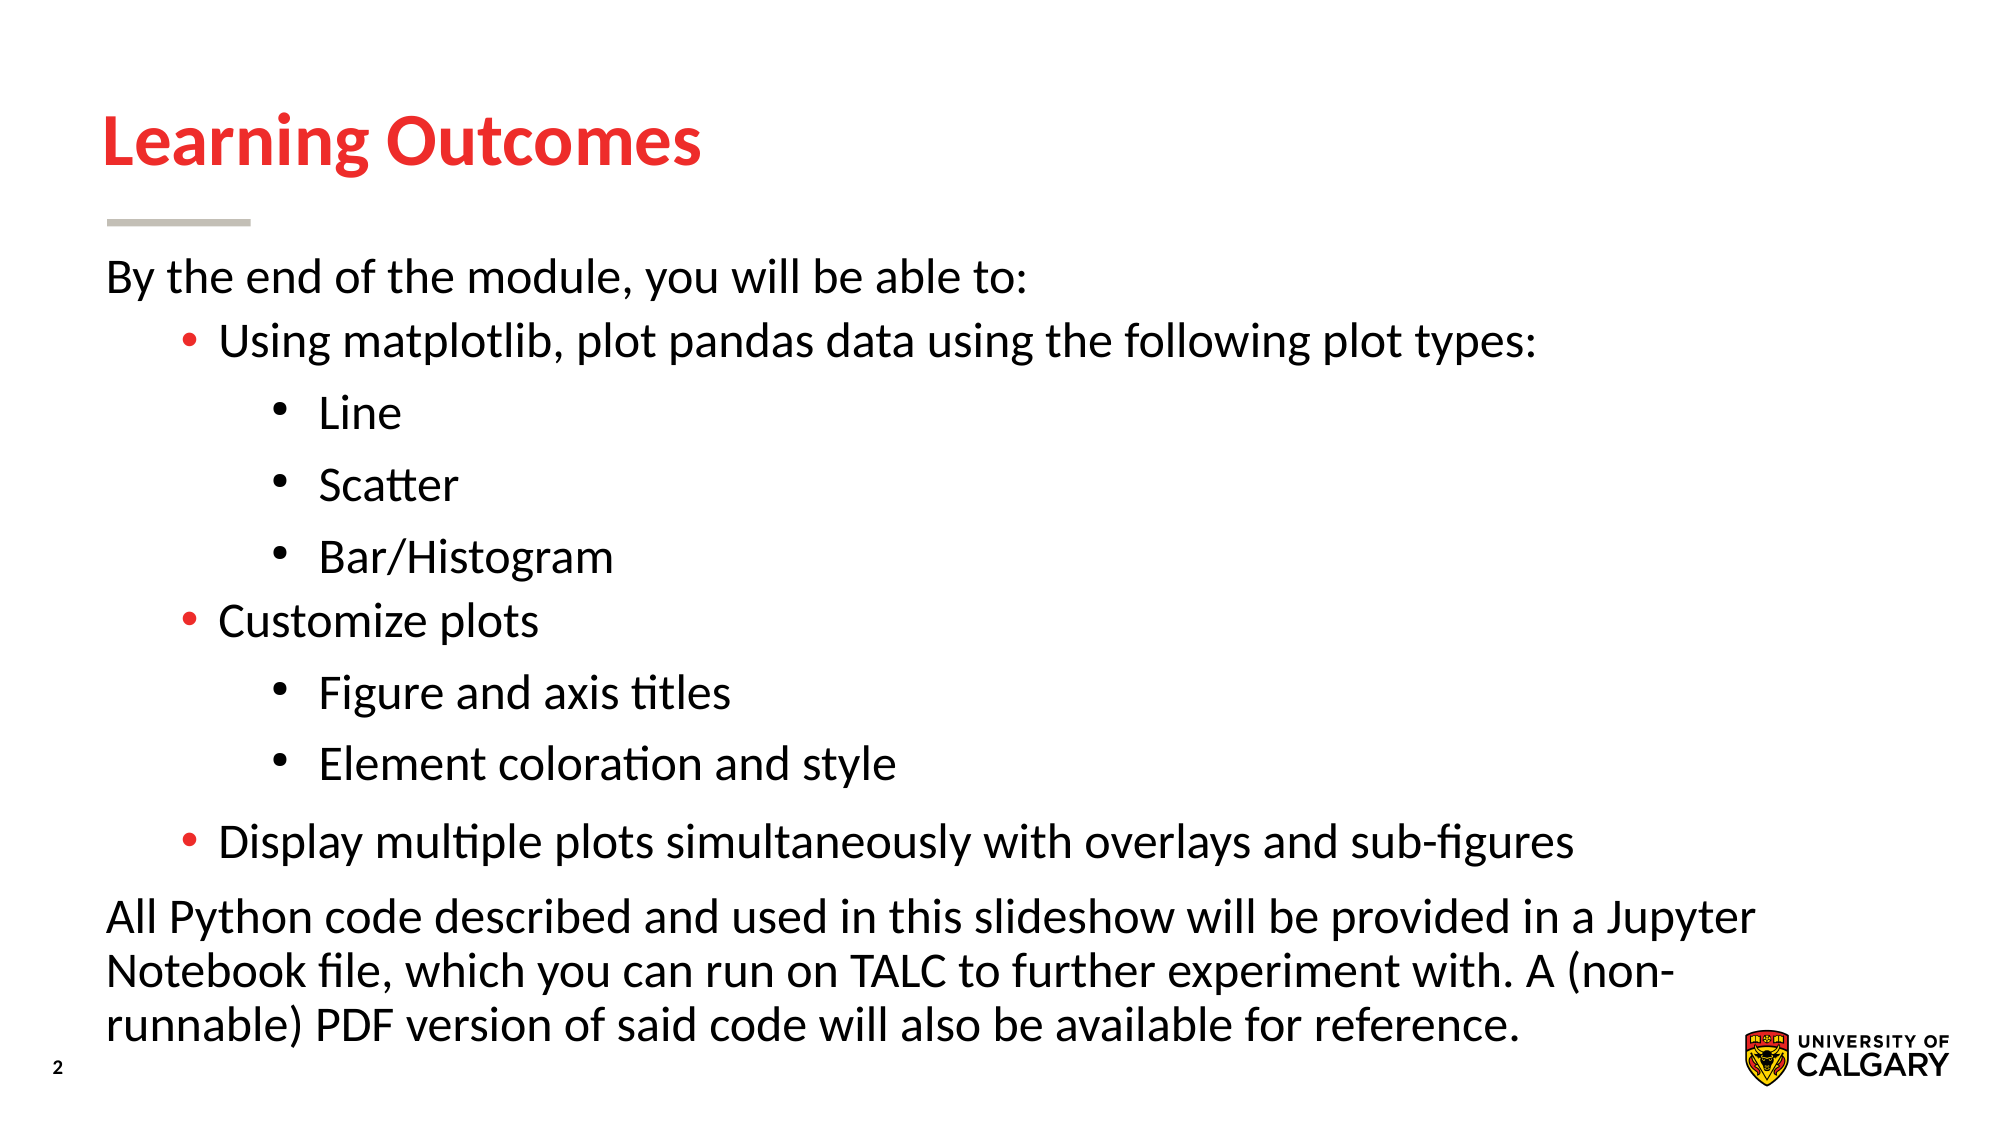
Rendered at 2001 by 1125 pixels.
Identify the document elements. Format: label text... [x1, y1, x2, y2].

list By the end of the module, you will be able to: Using matplotlib, plot pandas data using the following plot types: Line Scatter Bar/Histogram Customize plots Figure and axis titles Element coloration and style Display multiple plots simultaneously with overlays and sub-figures All Python code described and used in this slideshow will be provided in a Jupyter Notebook file, which you can run on TALC to further experiment with. A (non-runnable) PDF version of said code will also be available for reference. [91, 243, 1774, 957]
title Learning Outcomes [87, 60, 1774, 222]
picture [1722, 1012, 1972, 1099]
